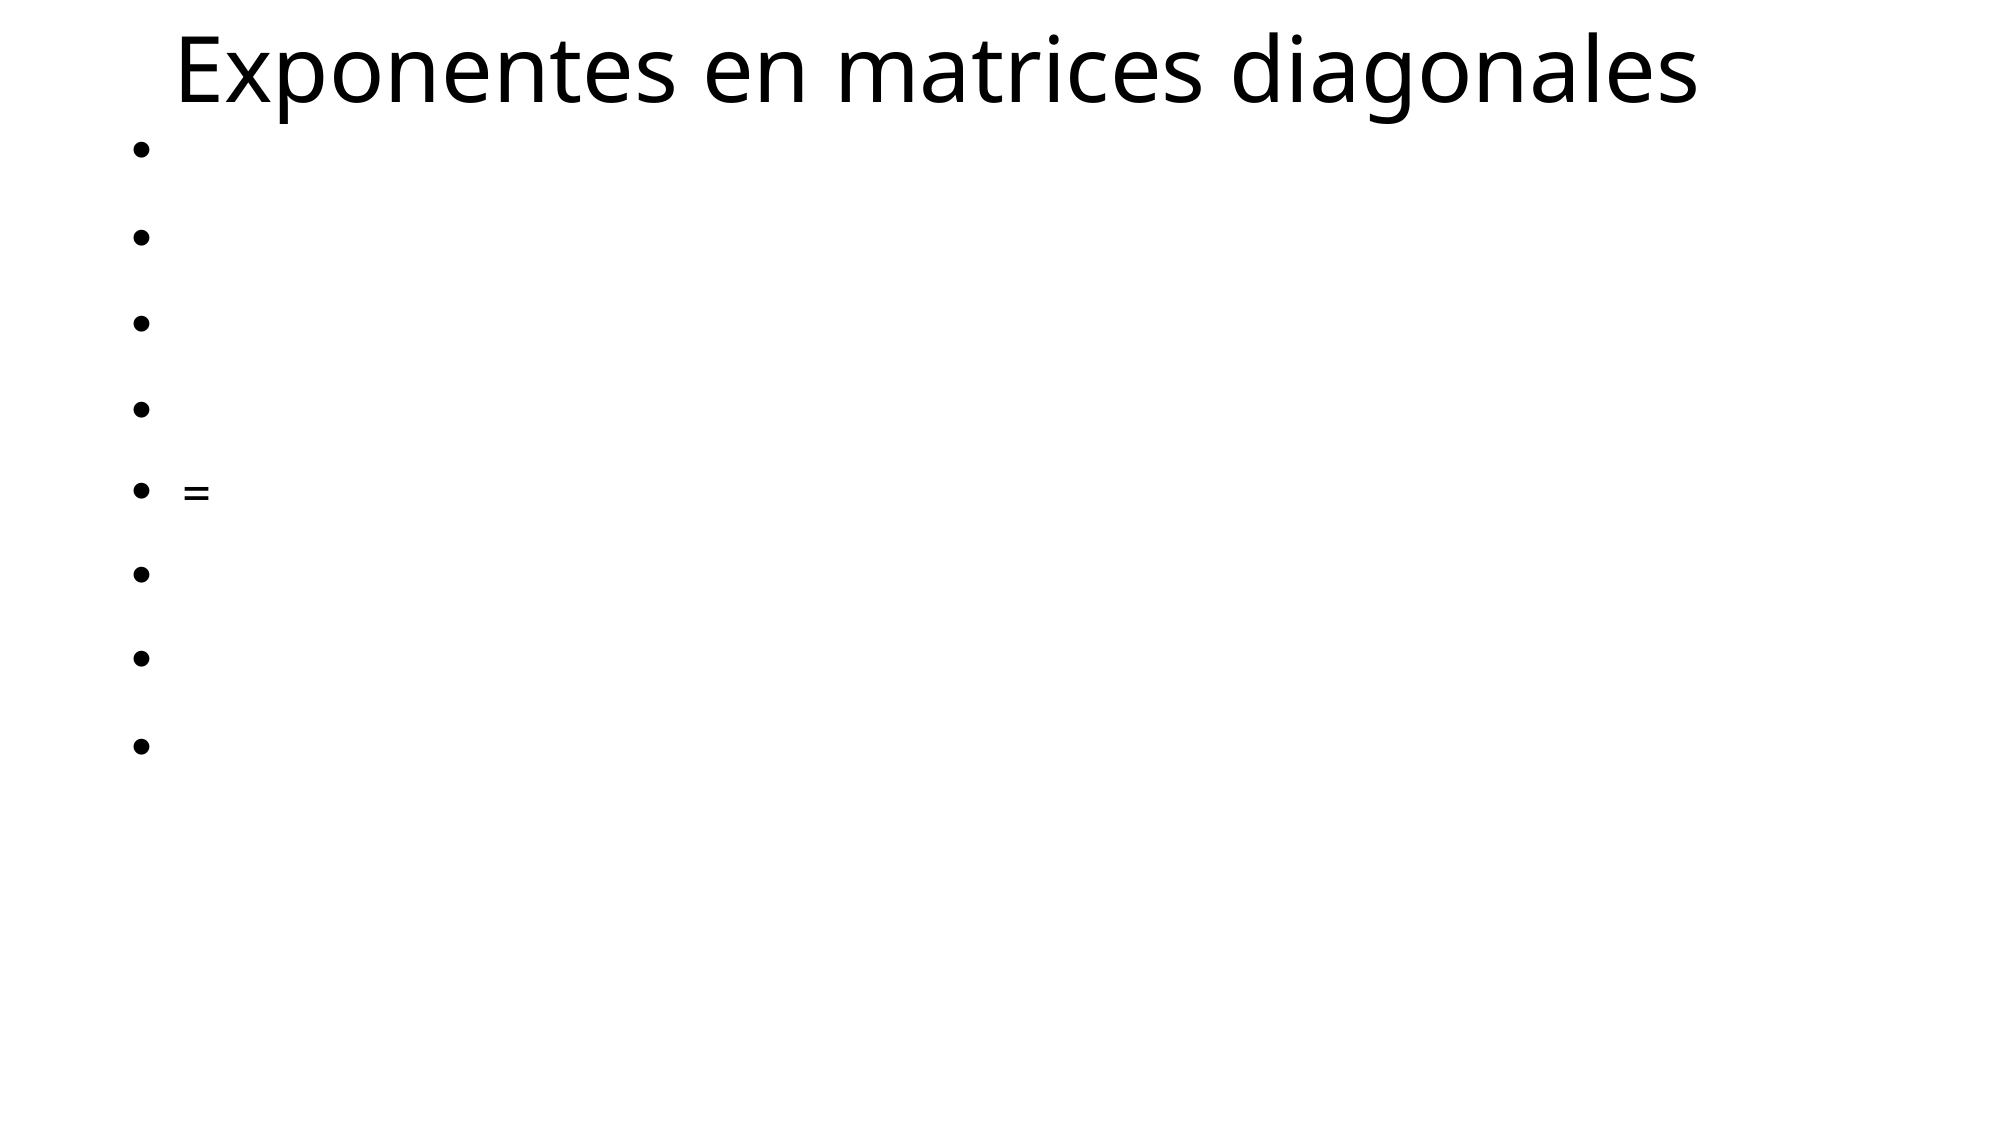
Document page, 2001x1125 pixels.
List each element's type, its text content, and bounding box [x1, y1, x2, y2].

title Exponentes en matrices diagonales [158, 0, 1884, 182]
list = [116, 113, 1842, 1086]
